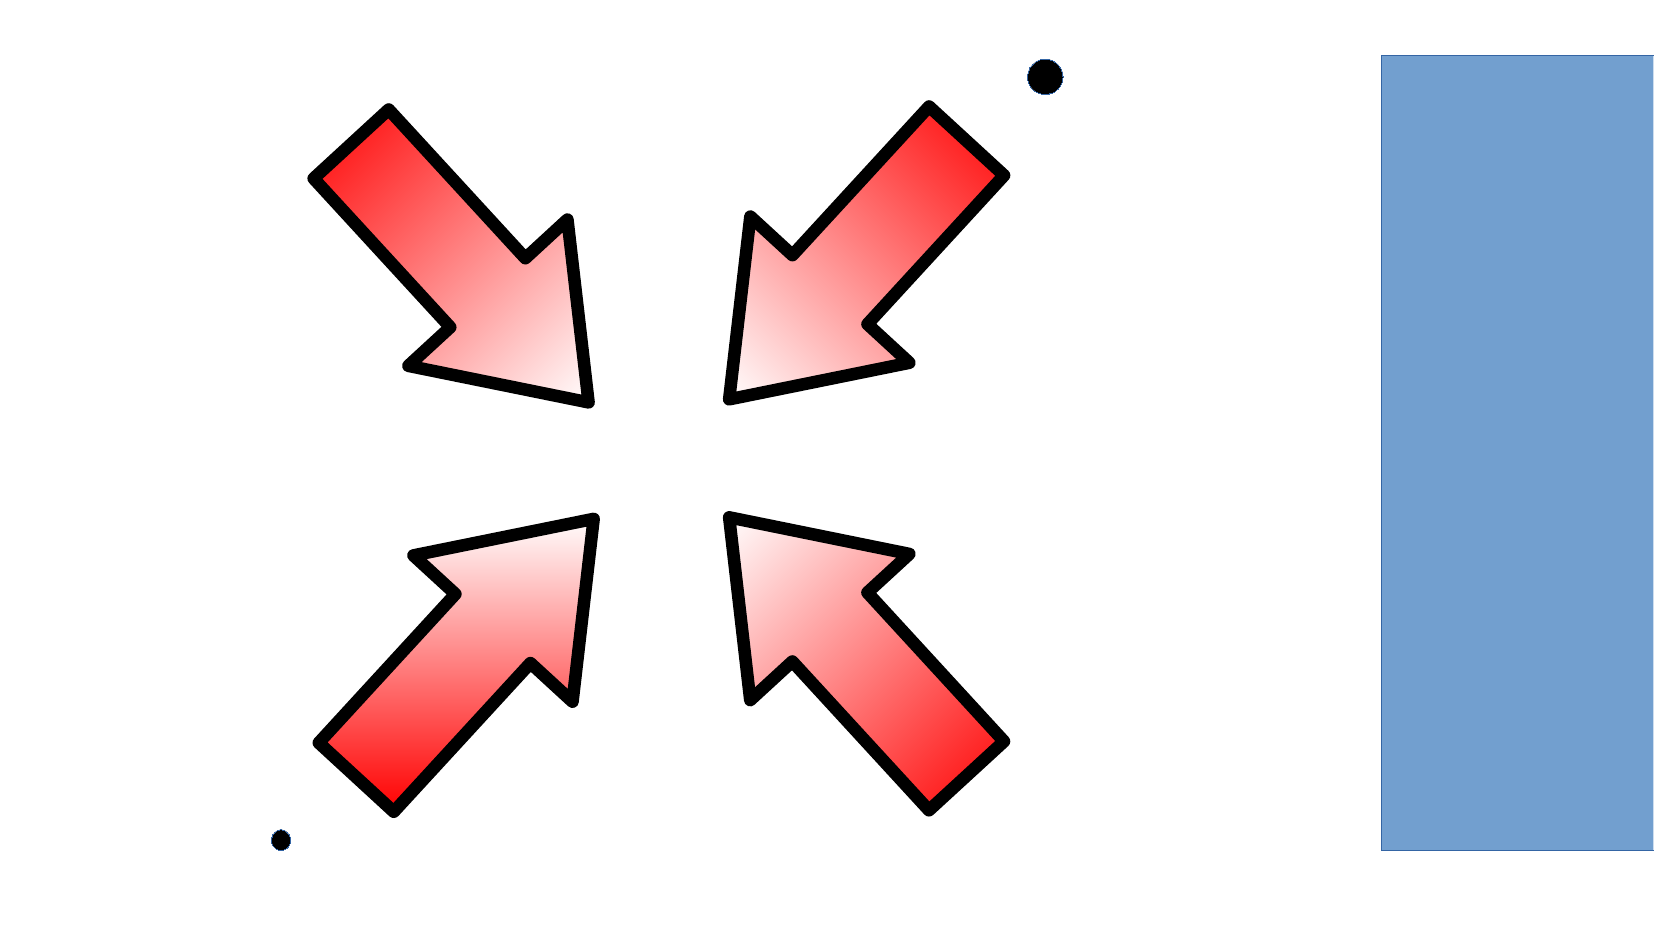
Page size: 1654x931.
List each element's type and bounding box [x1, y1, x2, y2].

text_box [729, 106, 1005, 400]
text_box [1027, 59, 1064, 95]
text_box [318, 518, 594, 812]
text_box [729, 517, 1005, 811]
text_box [271, 829, 291, 851]
text_box [313, 109, 589, 403]
text_box [1381, 55, 1654, 851]
